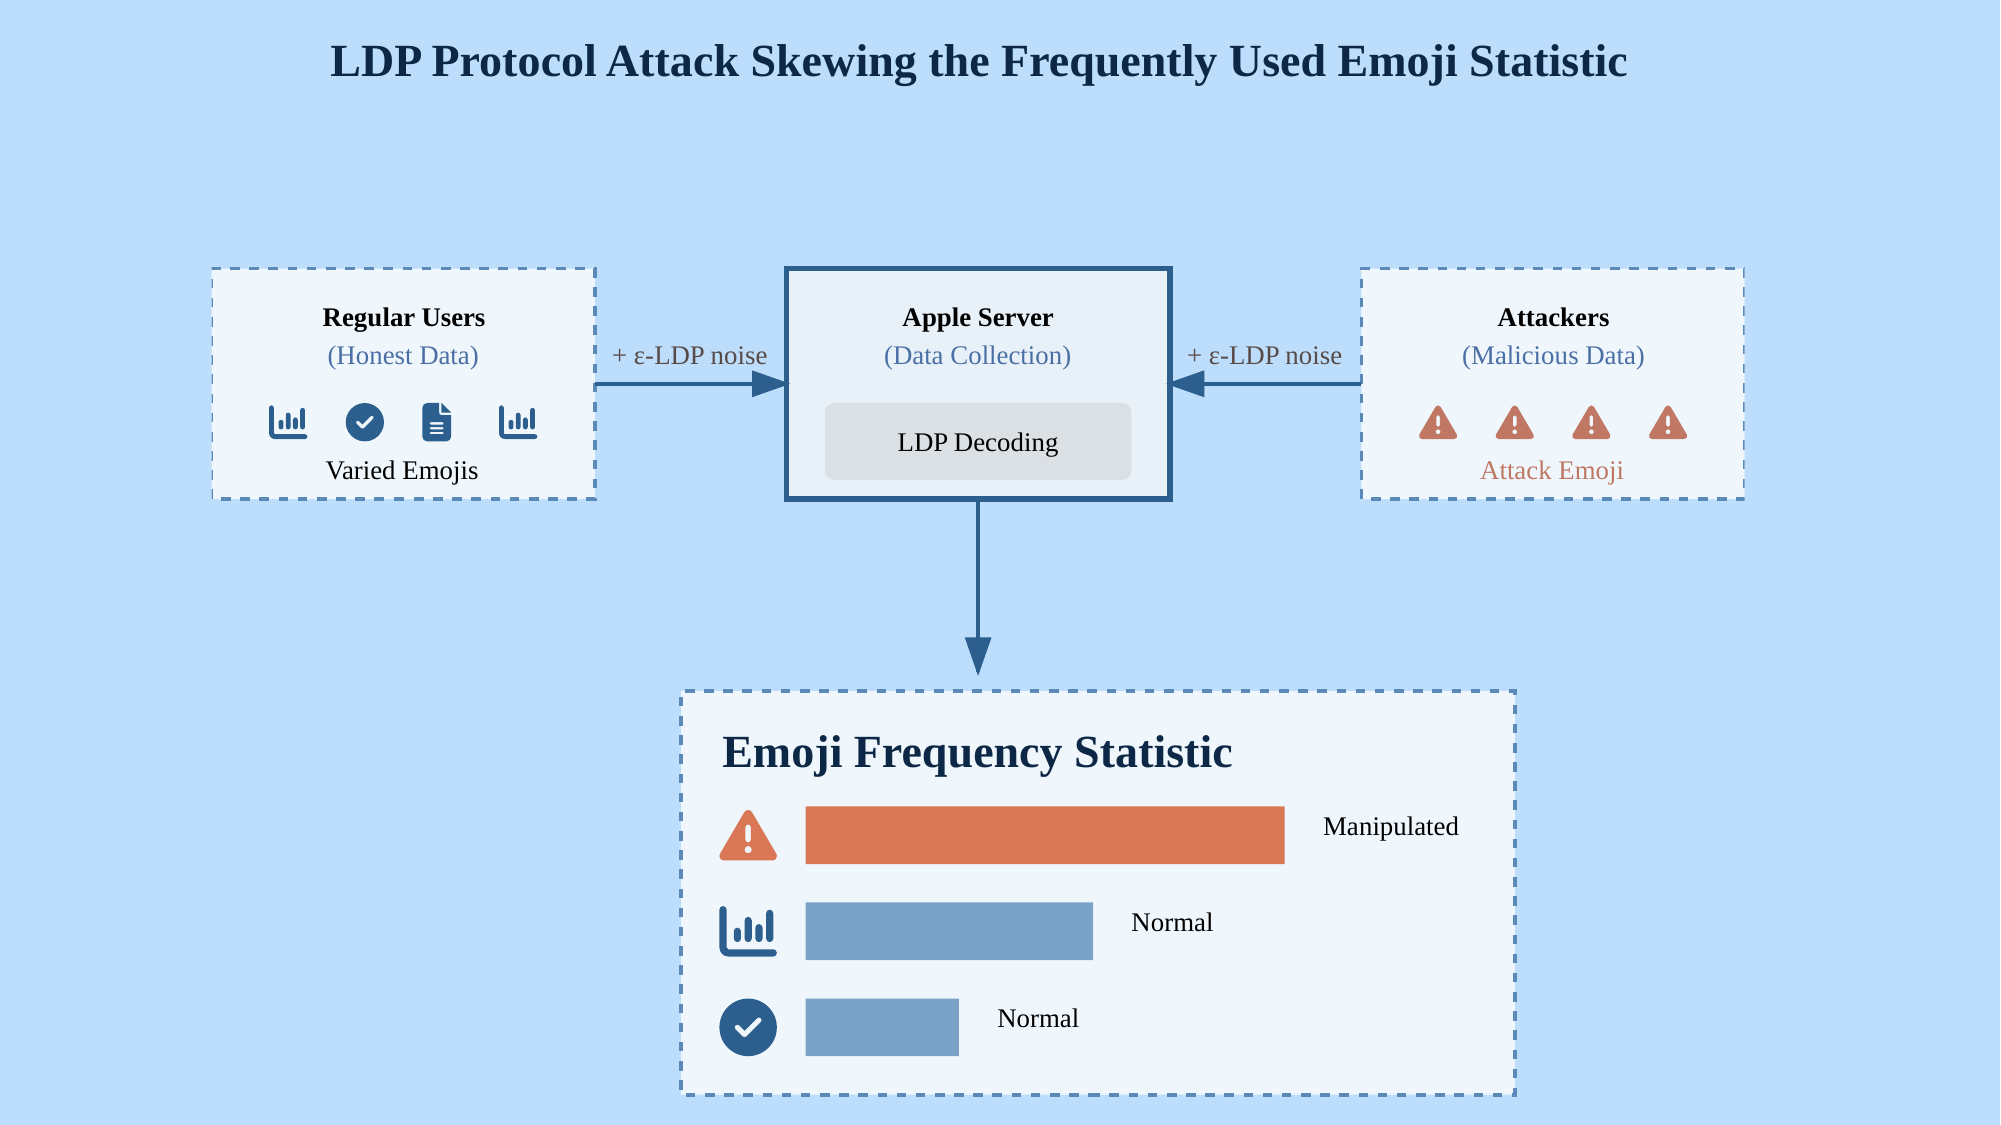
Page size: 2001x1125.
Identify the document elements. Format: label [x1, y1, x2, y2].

picture [211, 0, 1745, 1125]
